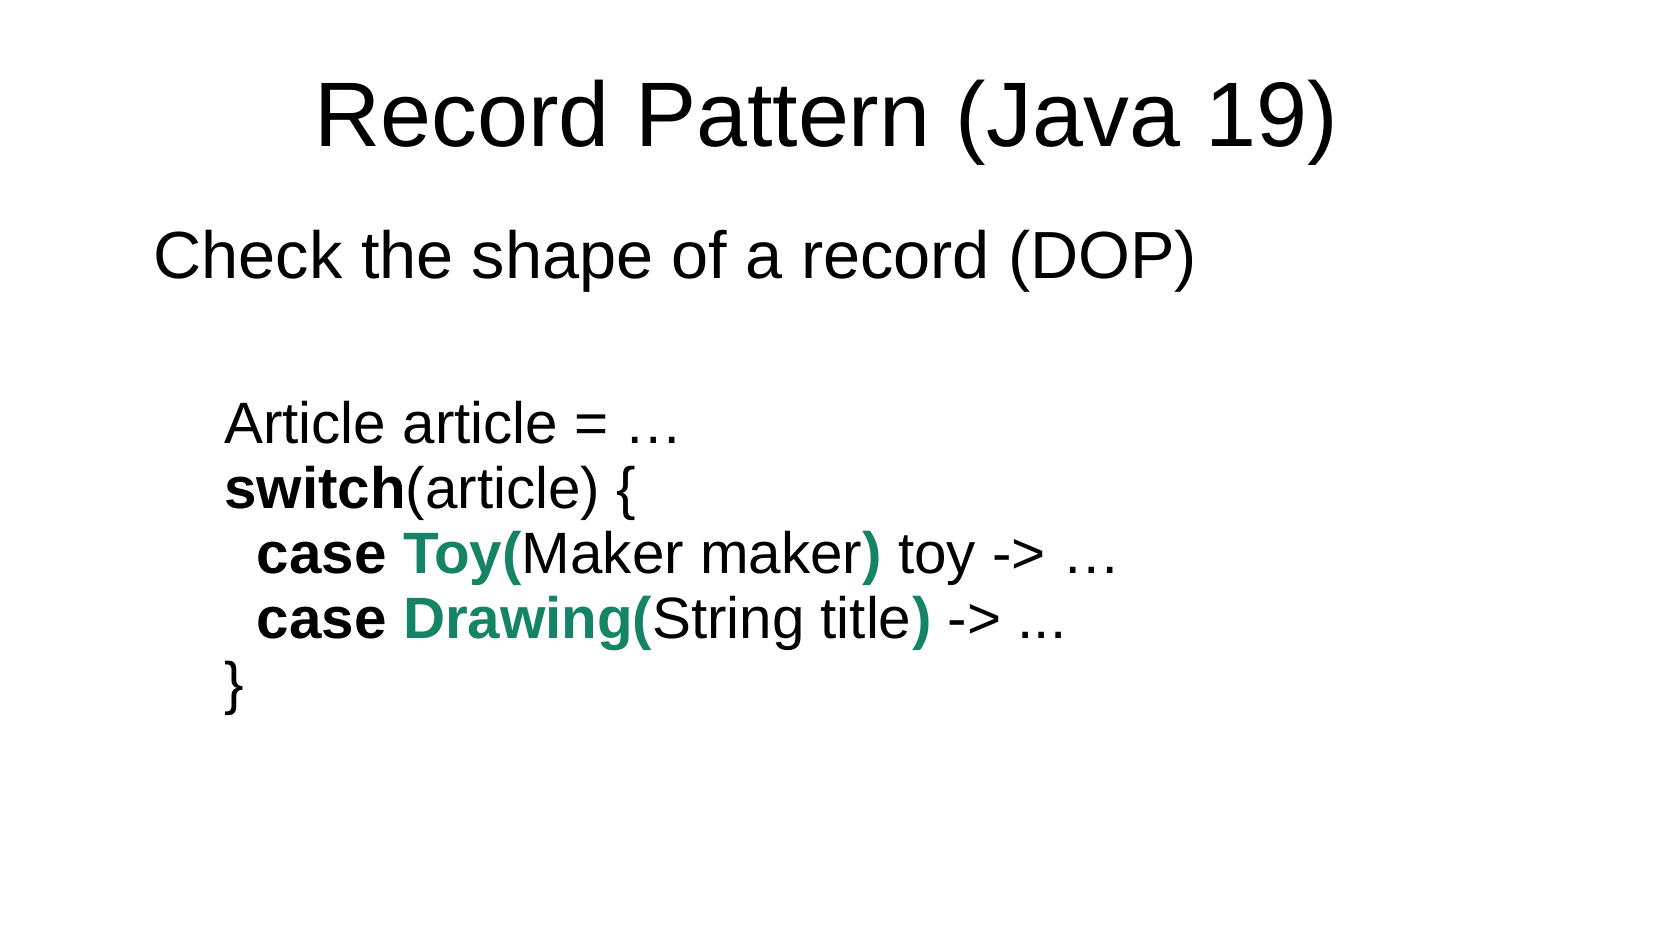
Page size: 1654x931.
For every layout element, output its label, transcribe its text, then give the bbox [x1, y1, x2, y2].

list Check the shape of a record (DOP) Article article = … switch(article) { case Toy(Maker maker) toy -> … case Drawing(String title) -> ... } [82, 217, 1571, 758]
title Record Pattern (Java 19) [82, 37, 1571, 193]
